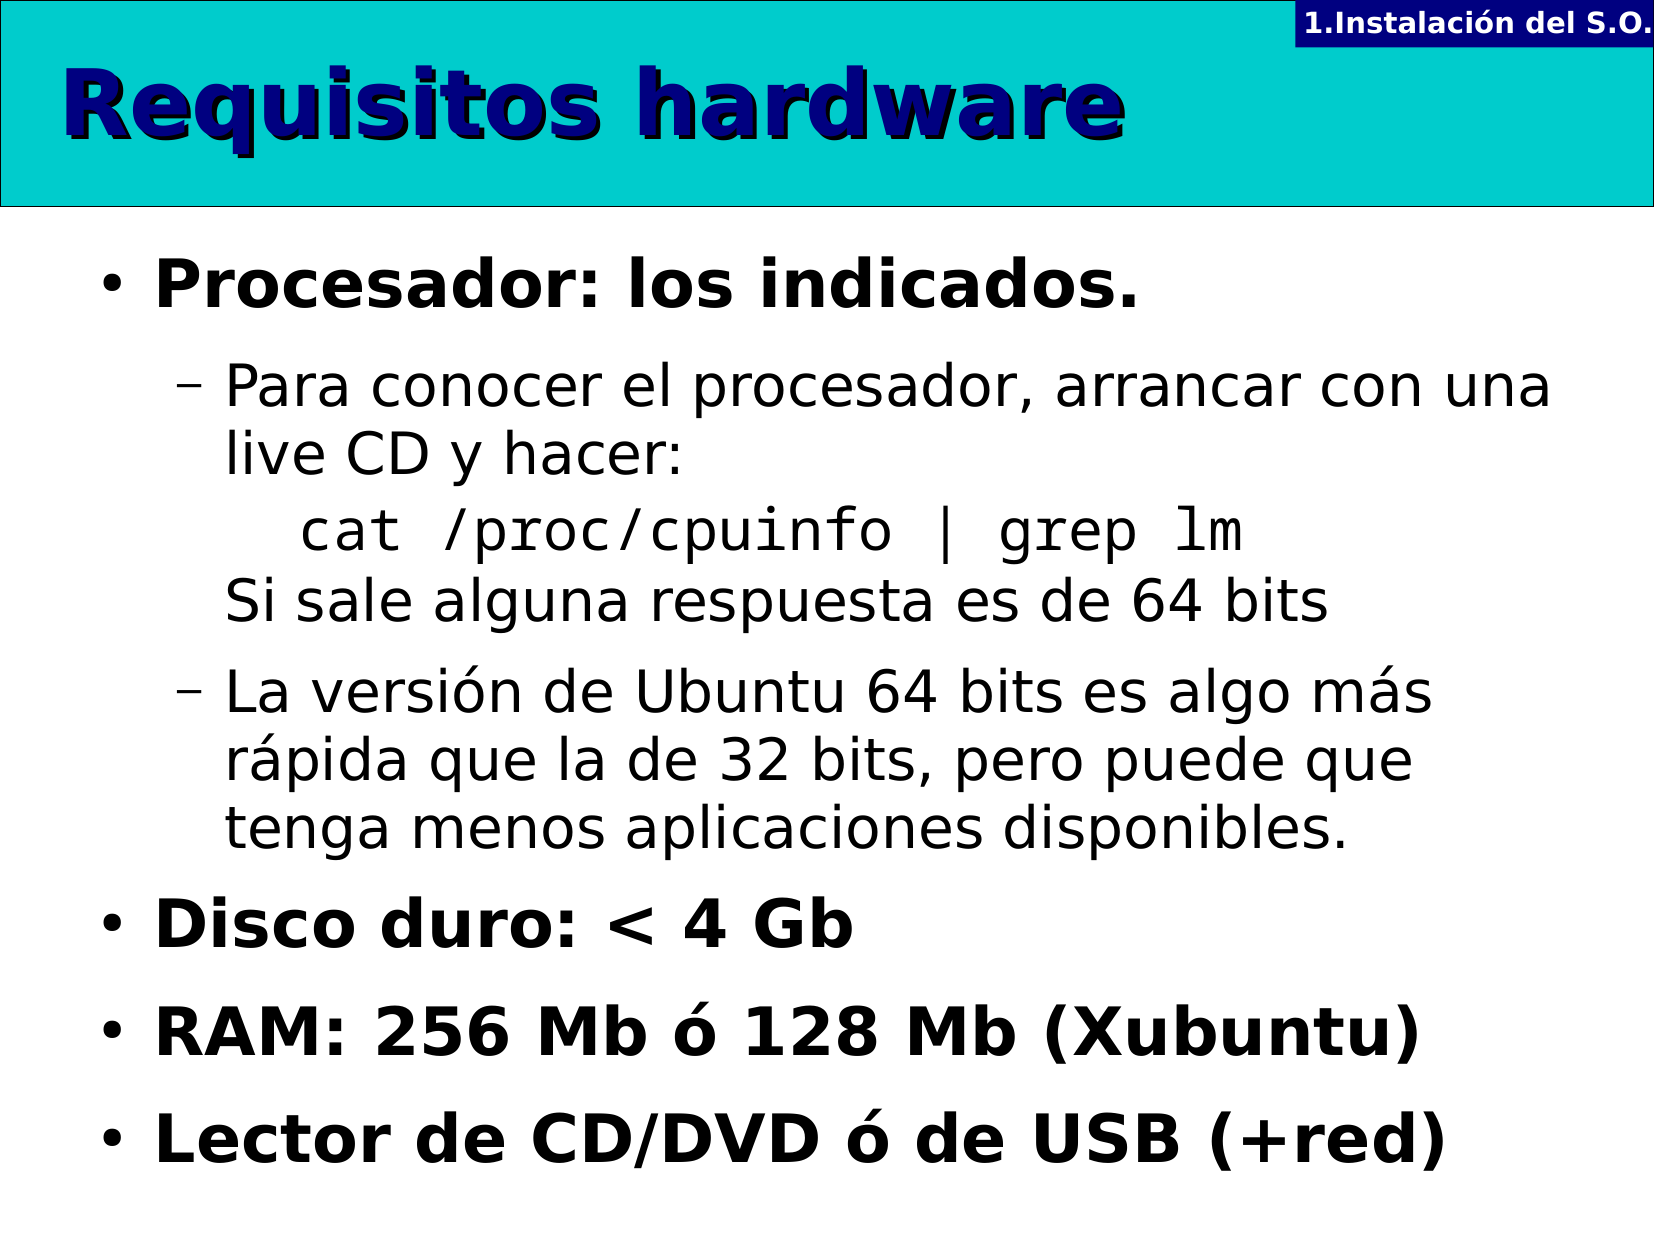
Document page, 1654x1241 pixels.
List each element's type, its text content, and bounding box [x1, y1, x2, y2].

title Requisitos hardware [59, 22, 1654, 185]
text_box 1.Instalación del S.O. [1295, 0, 1654, 48]
list Procesador: los indicados. Para conocer el procesador, arrancar con una live CD y hacer: cat /proc/cpuinfo | grep lm Si sale alguna respuesta es de 64 bits La versión de Ubuntu 64 bits es algo más rápida que la de 32 bits, pero puede que tenga menos aplicaciones disponibles. Disco duro: < 4 Gb RAM: 256 Mb ó 128 Mb (Xubuntu) Lector de CD/DVD ó de USB (+red) [82, 245, 1571, 1171]
